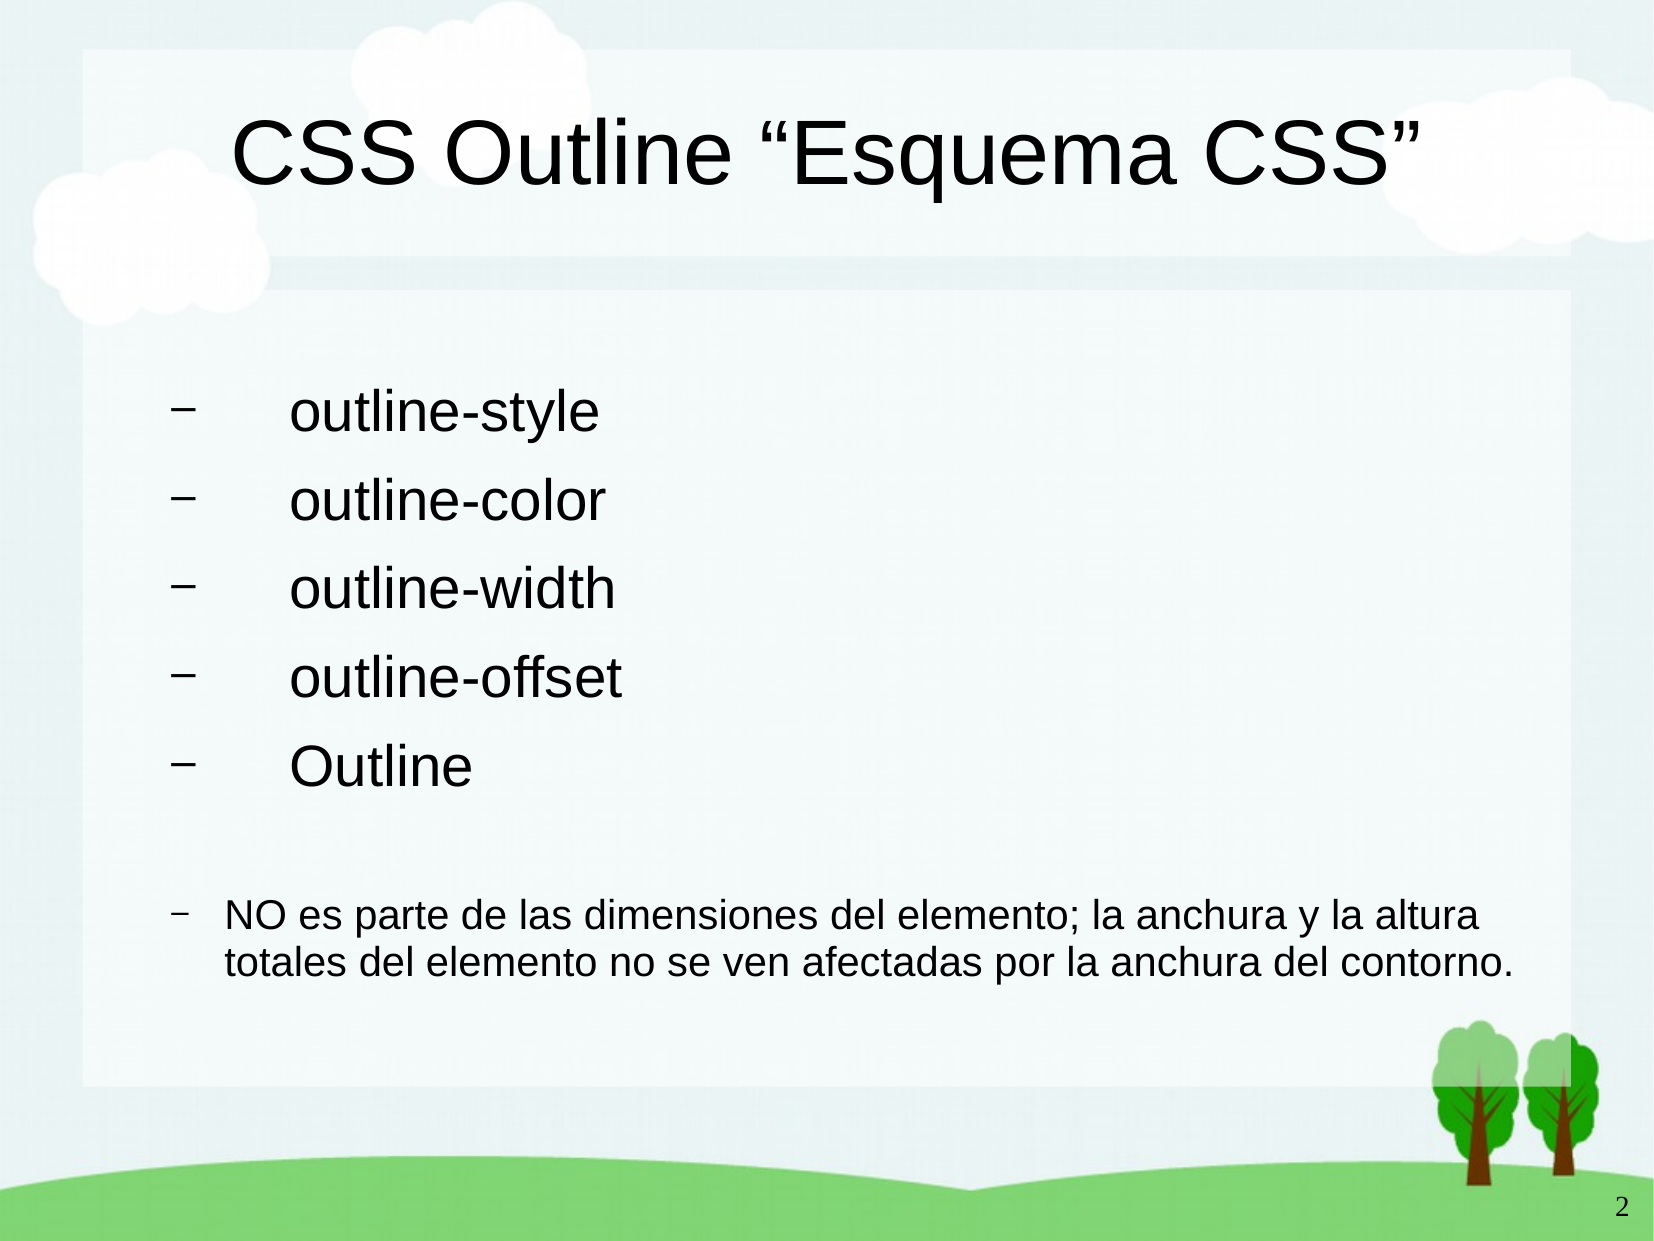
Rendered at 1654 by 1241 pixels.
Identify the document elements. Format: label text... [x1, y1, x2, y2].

picture [0, 0, 1654, 1241]
title CSS Outline “Esquema CSS” [82, 49, 1571, 257]
list outline-style outline-color outline-width outline-offset Outline NO es parte de las dimensiones del elemento; la anchura y la altura totales del elemento no se ven afectadas por la anchura del contorno. [82, 290, 1571, 1087]
